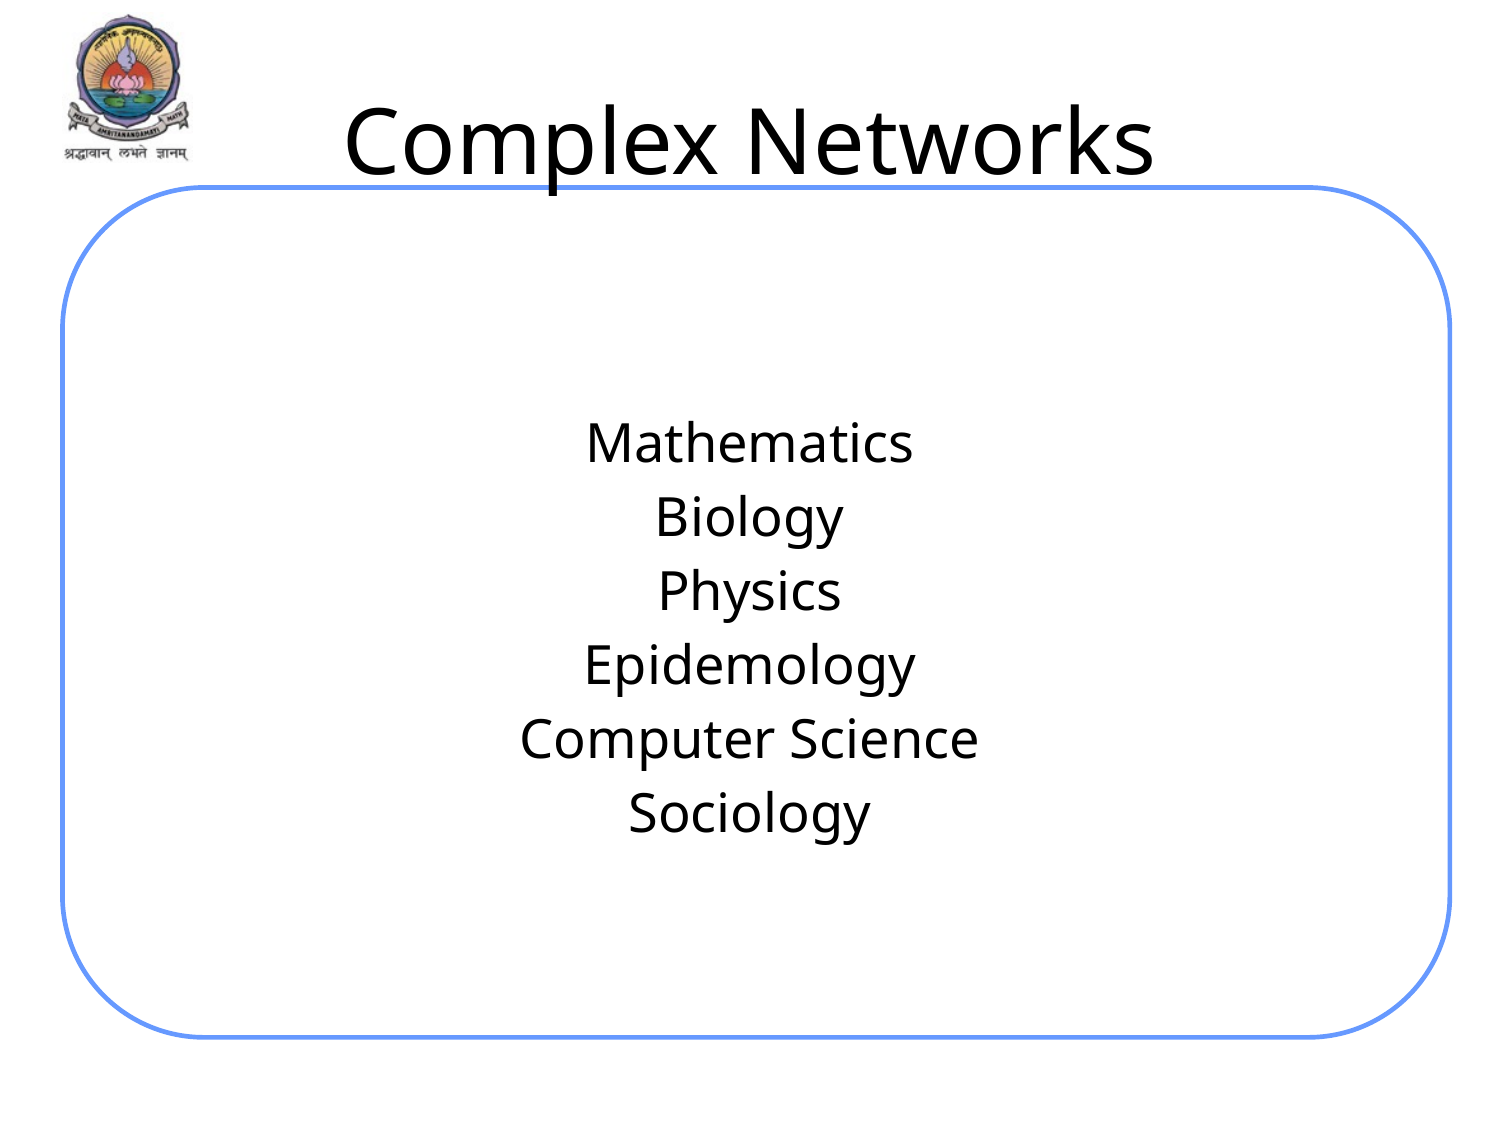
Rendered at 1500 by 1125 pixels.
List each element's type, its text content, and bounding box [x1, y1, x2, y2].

picture [62, 12, 193, 163]
title Complex Networks [75, 44, 1425, 233]
subtitle Mathematics Biology Physics Epidemology Computer Science Sociology [75, 263, 1425, 916]
